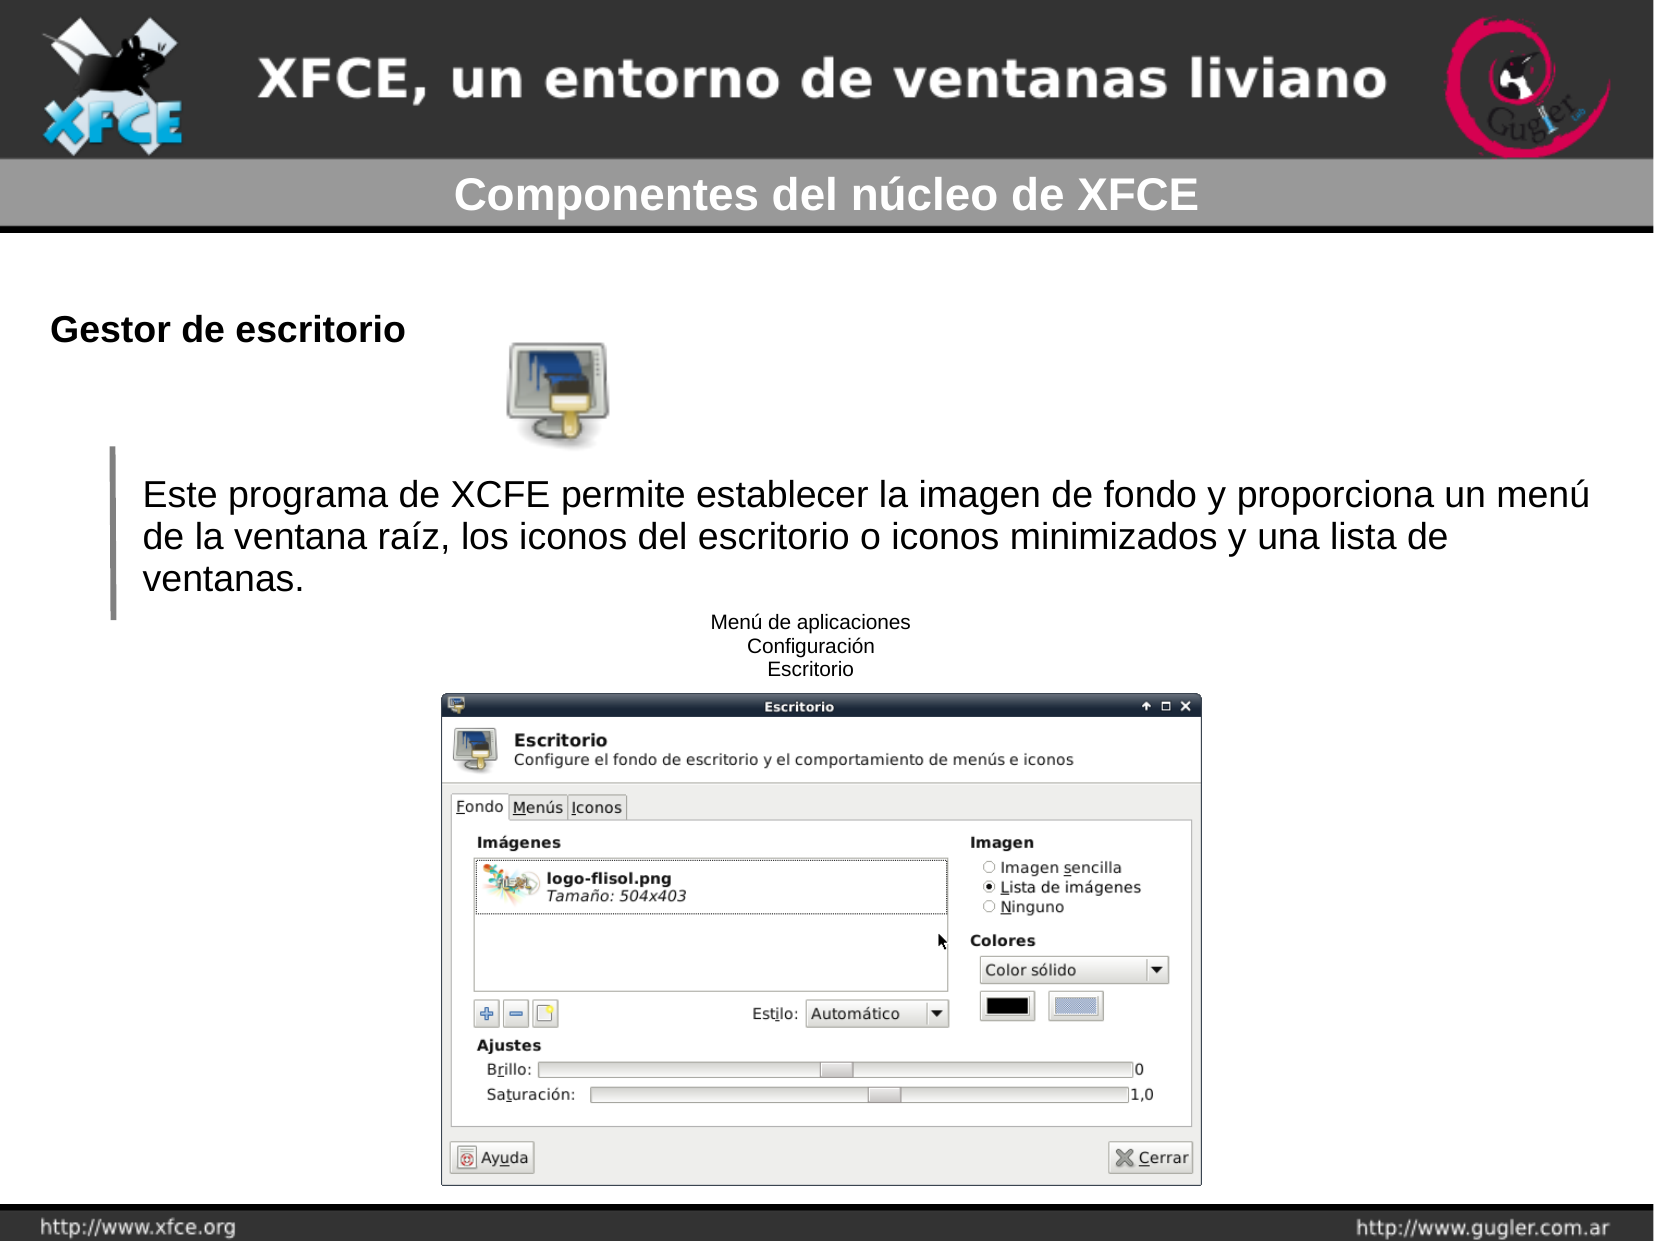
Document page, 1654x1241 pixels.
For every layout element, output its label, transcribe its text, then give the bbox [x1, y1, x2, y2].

text_box Componentes del núcleo de XFCE [0, 161, 1654, 229]
picture [0, 0, 1654, 161]
picture [441, 693, 1202, 1186]
picture [0, 229, 1654, 233]
text_box Gestor de escritorio [35, 301, 1630, 359]
picture [498, 359, 617, 454]
picture [0, 1204, 1654, 1241]
text_box Este programa de XCFE permite establecer la imagen de fondo y proporciona un menú de la ventana raíz, los iconos del escritorio o iconos minimizados y una lista de ventanas. [127, 466, 1613, 608]
text_box Menú de aplicaciones Configuración Escritorio [578, 603, 1044, 689]
